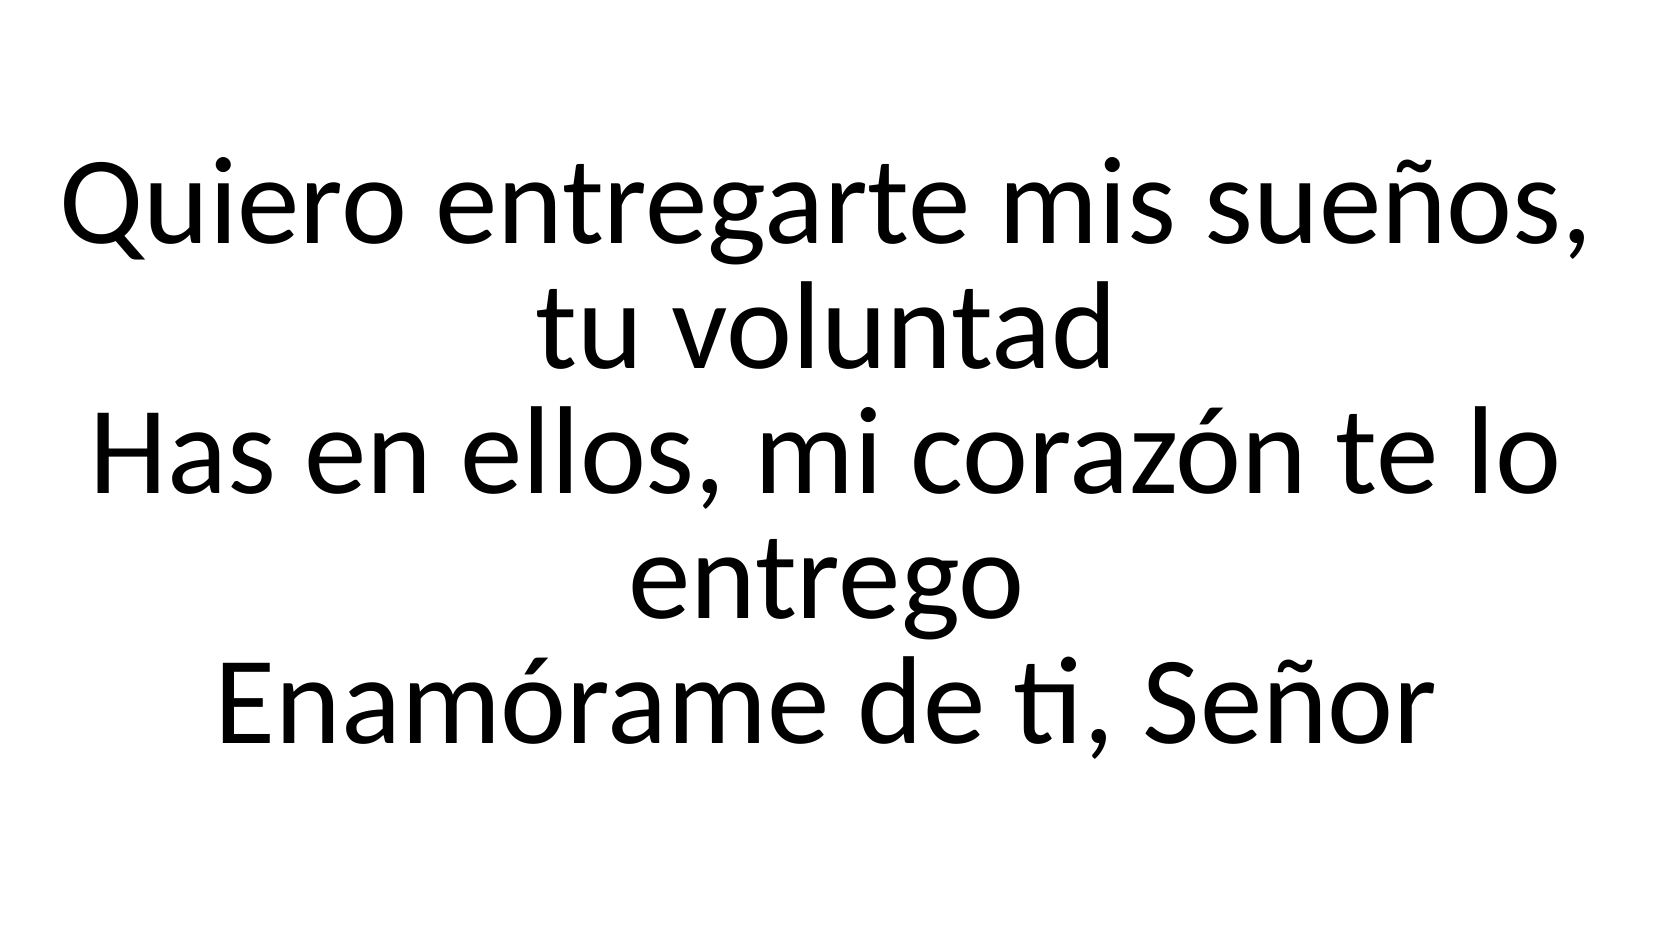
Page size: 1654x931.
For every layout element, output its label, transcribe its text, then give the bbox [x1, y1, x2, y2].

title Quiero entregarte mis sueños, tu voluntad Has en ellos, mi corazón te lo entrego Enamórame de ti, Señor [0, 0, 1654, 931]
